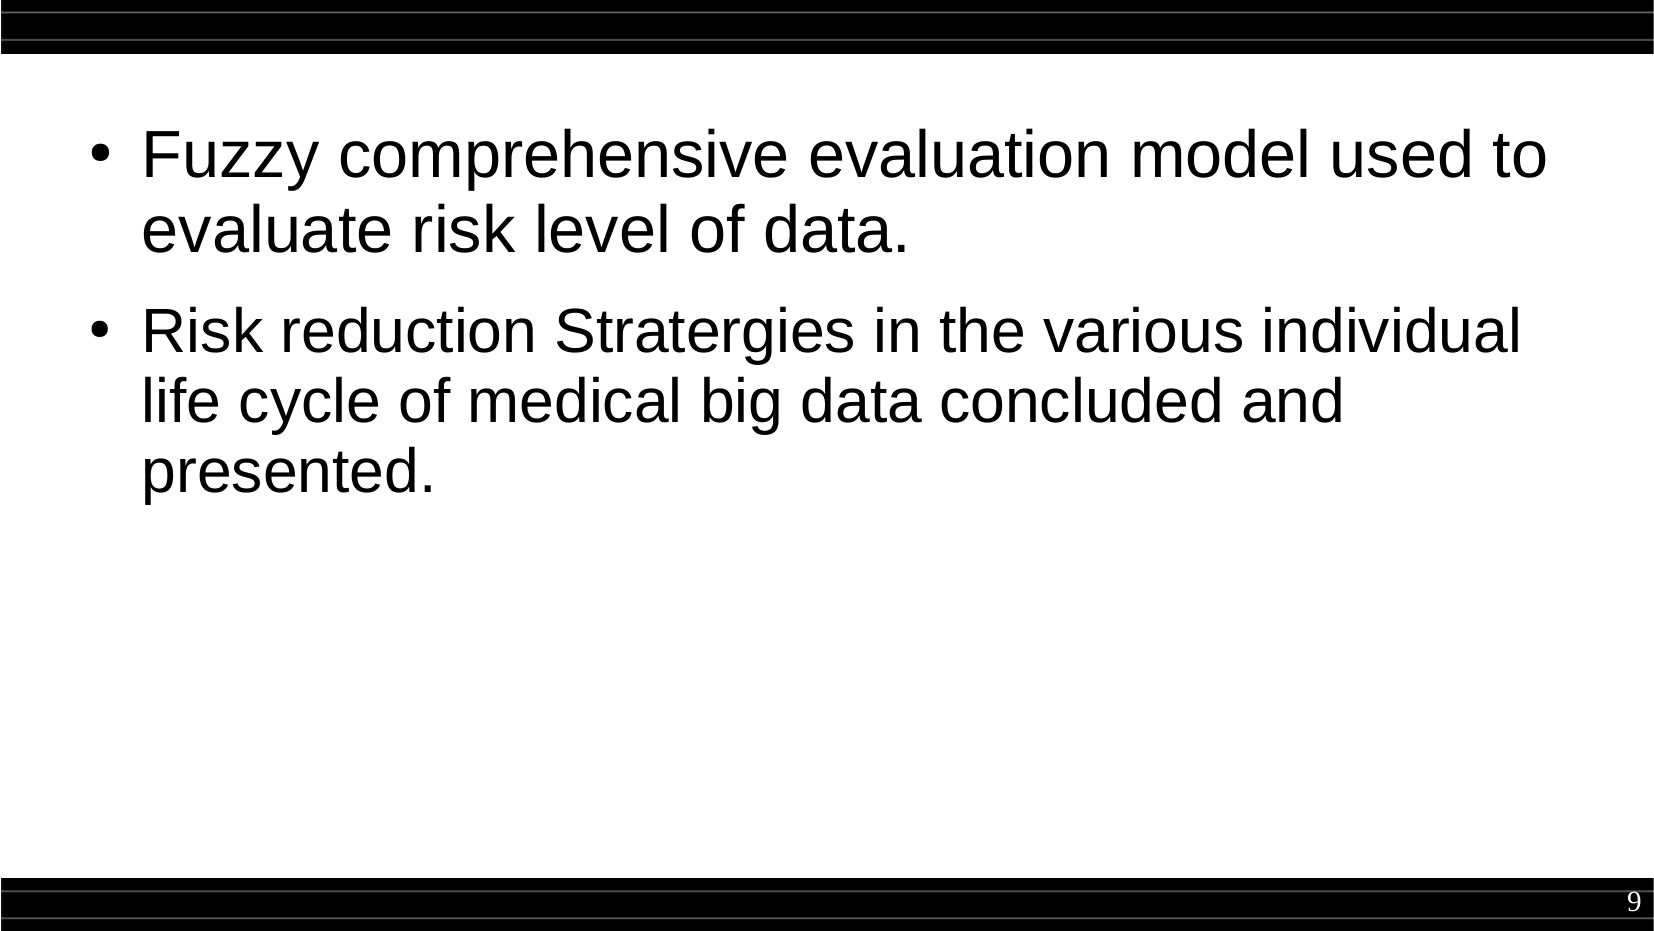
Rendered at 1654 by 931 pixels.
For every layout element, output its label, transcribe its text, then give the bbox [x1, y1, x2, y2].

picture [1, 0, 1654, 54]
list Fuzzy comprehensive evaluation model used to evaluate risk level of data. Risk reduction Stratergies in the various individual life cycle of medical big data concluded and presented. [70, 116, 1560, 603]
picture [1, 878, 1654, 931]
